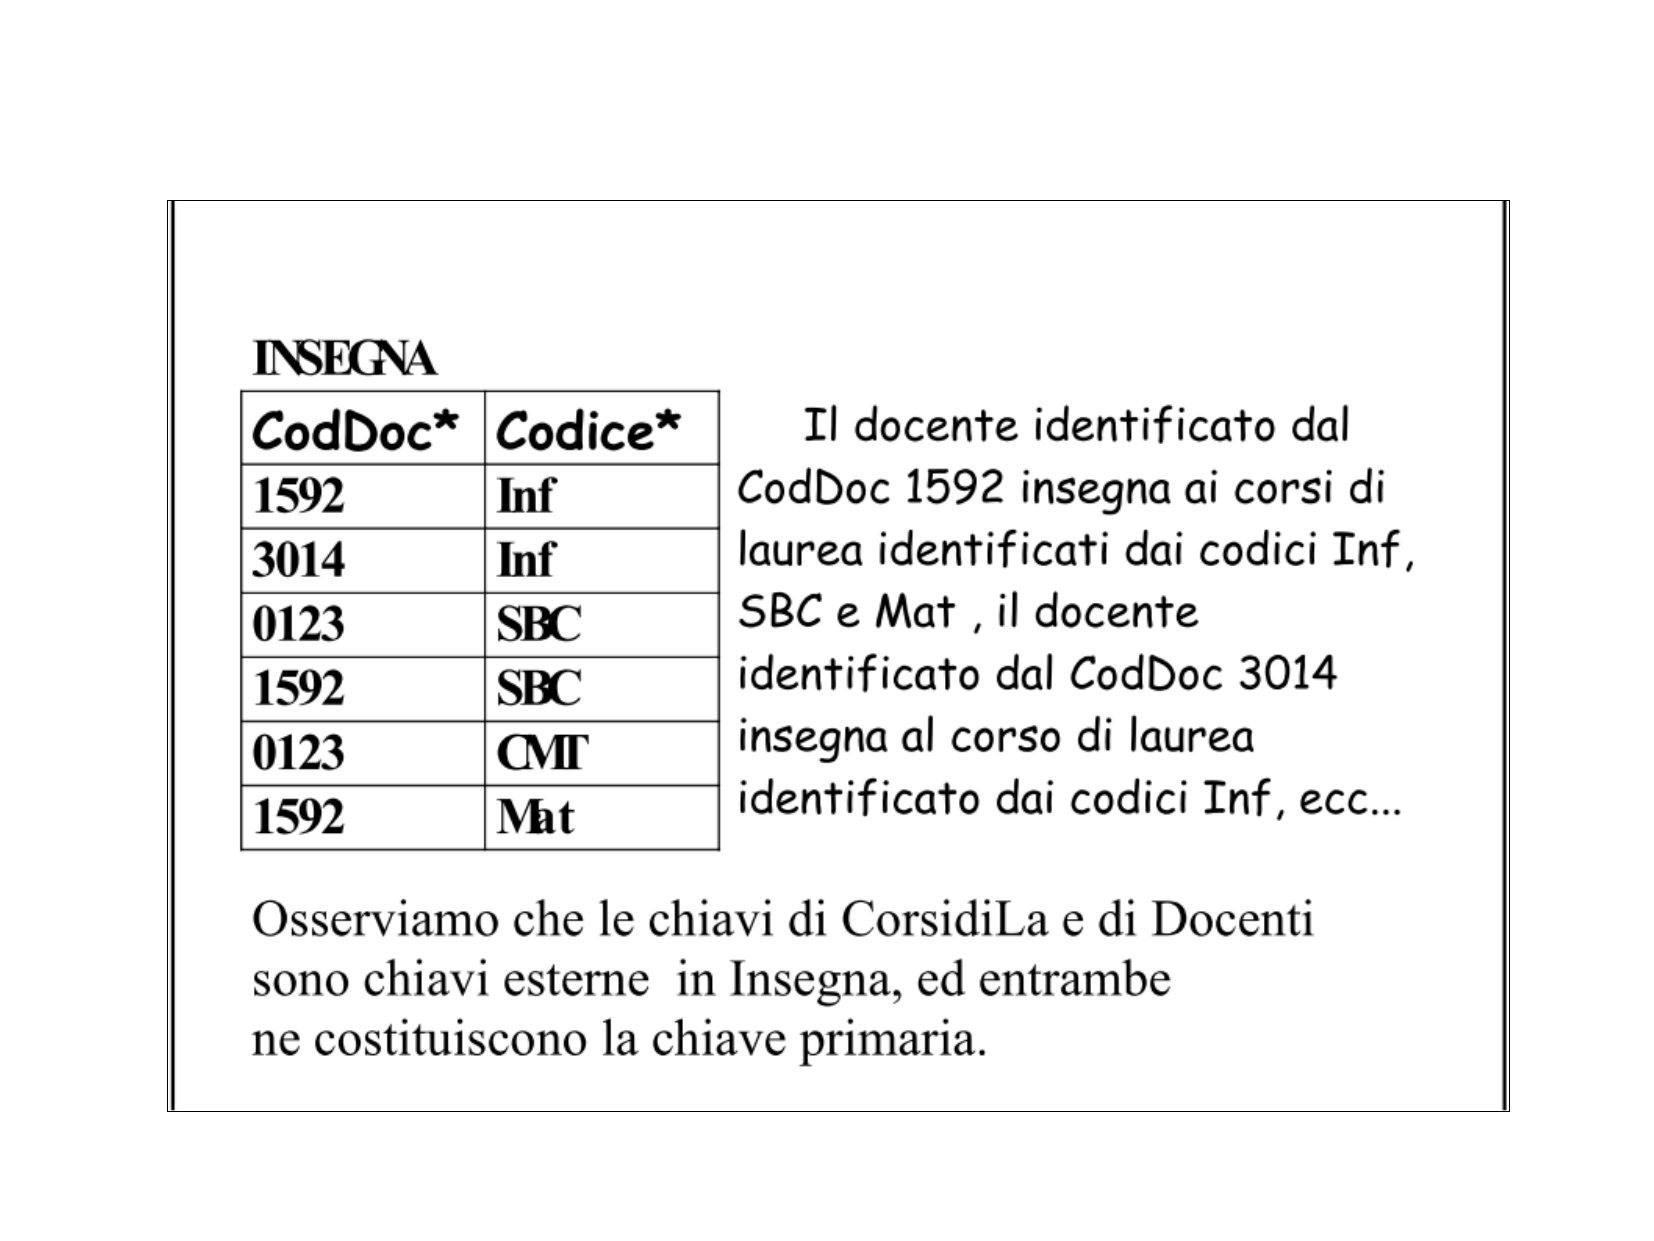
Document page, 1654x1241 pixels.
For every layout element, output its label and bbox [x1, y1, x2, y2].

picture [167, 200, 1510, 1112]
